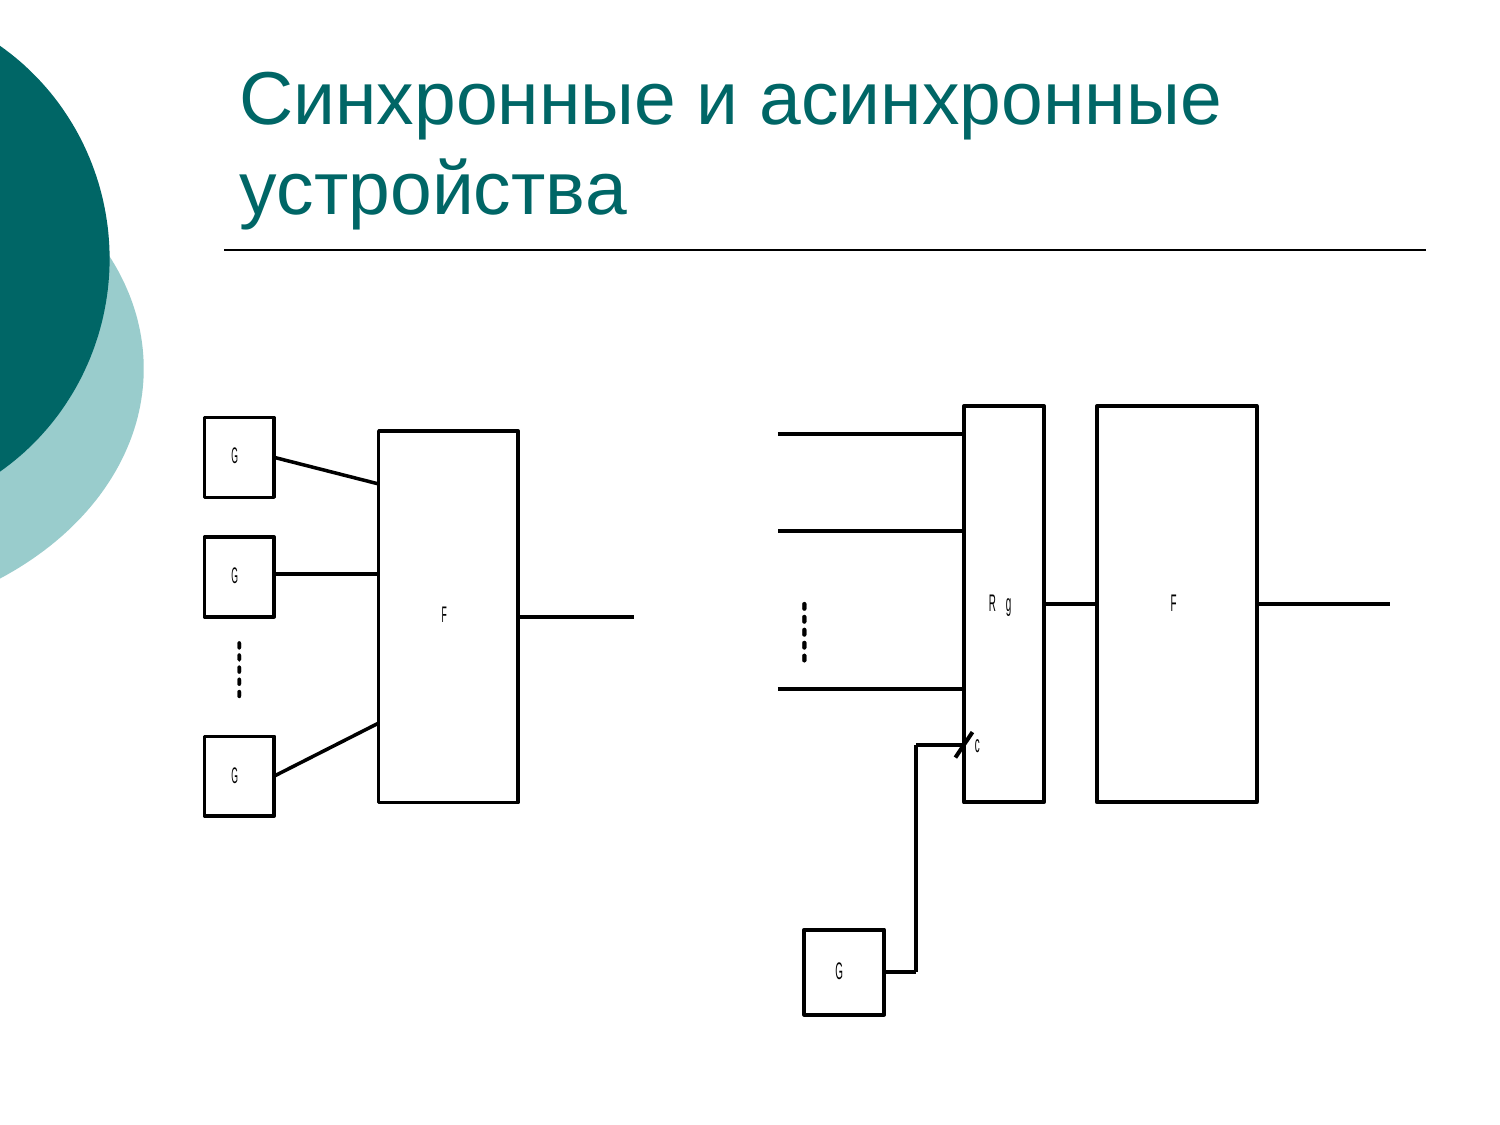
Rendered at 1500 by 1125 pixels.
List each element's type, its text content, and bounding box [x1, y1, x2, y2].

title Синхронные и асинхронные устройства [224, 41, 1425, 237]
picture [773, 401, 1394, 1019]
picture [200, 413, 638, 821]
